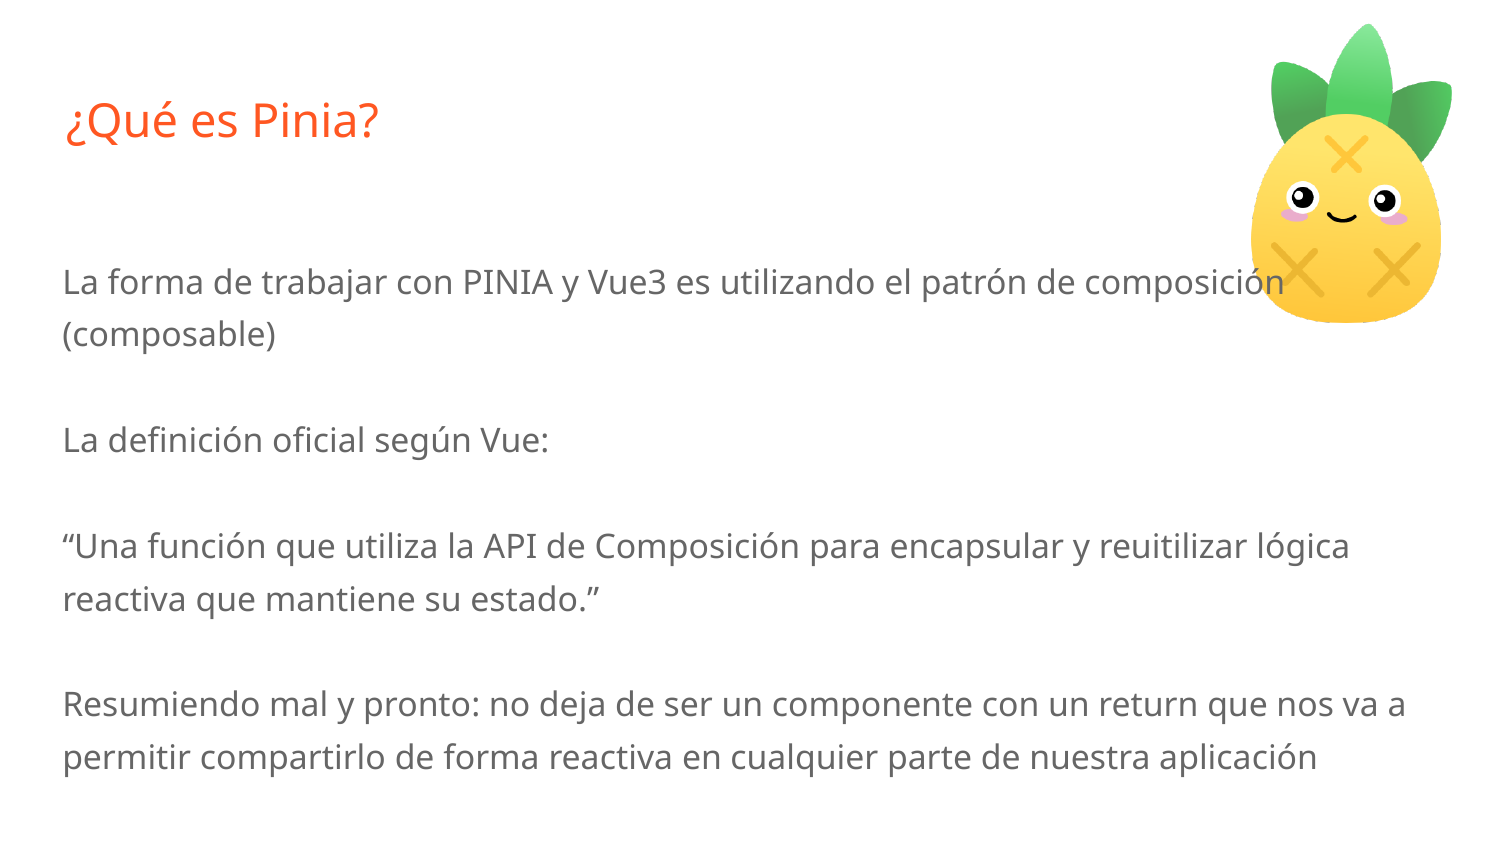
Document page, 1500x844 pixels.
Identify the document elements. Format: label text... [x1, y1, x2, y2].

picture [1251, 23, 1452, 323]
list La forma de trabajar con PINIA y Vue3 es utilizando el patrón de composición (composable) La definición oficial según Vue: “Una función que utiliza la API de Composición para encapsular y reuitilizar lógica reactiva que mantiene su estado.” Resumiendo mal y pronto: no deja de ser un componente con un return que nos va a permitir compartirlo de forma reactiva en cualquier parte de nuestra aplicación [47, 236, 1445, 797]
title ¿Qué es Pinia? [51, 72, 1251, 167]
